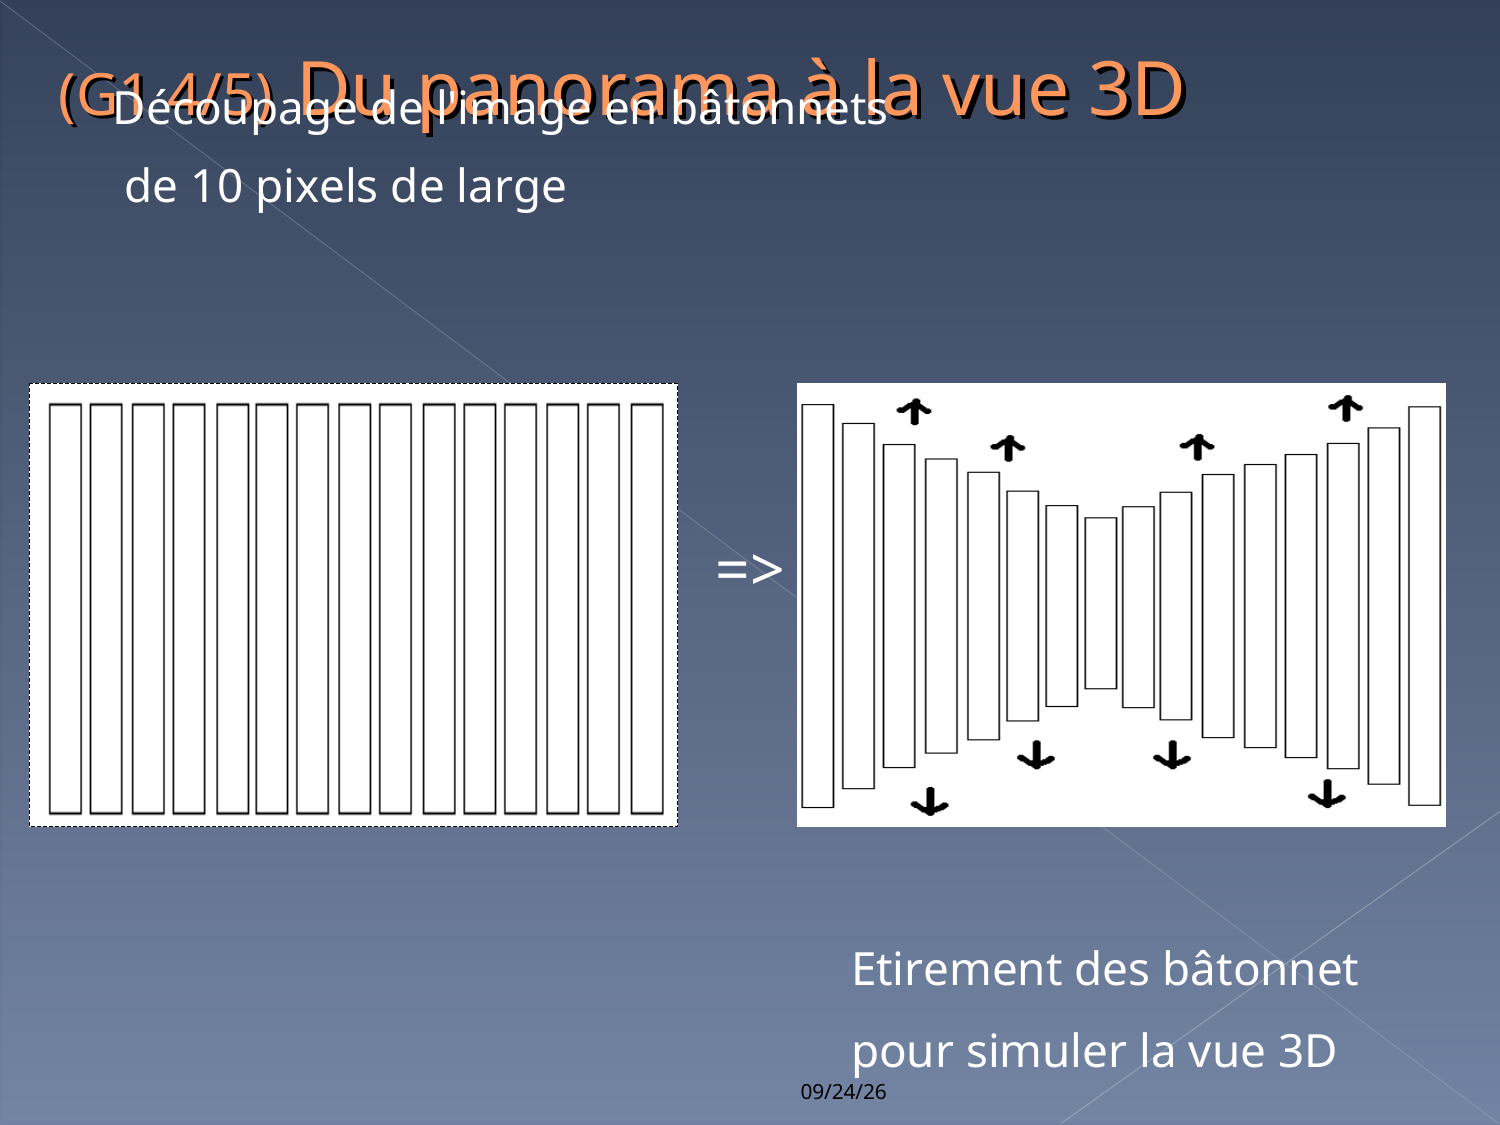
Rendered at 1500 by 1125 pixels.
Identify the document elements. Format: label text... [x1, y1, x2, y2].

picture [797, 383, 1446, 827]
picture [29, 383, 678, 827]
subtitle Découpage de l'image en bâtonnets de 10 pixels de large => Etirement des bâtonnet pour simuler la vue 3D [37, 130, 1388, 1125]
title (G1 4/5) Du panorama à la vue 3D [59, 29, 1292, 130]
